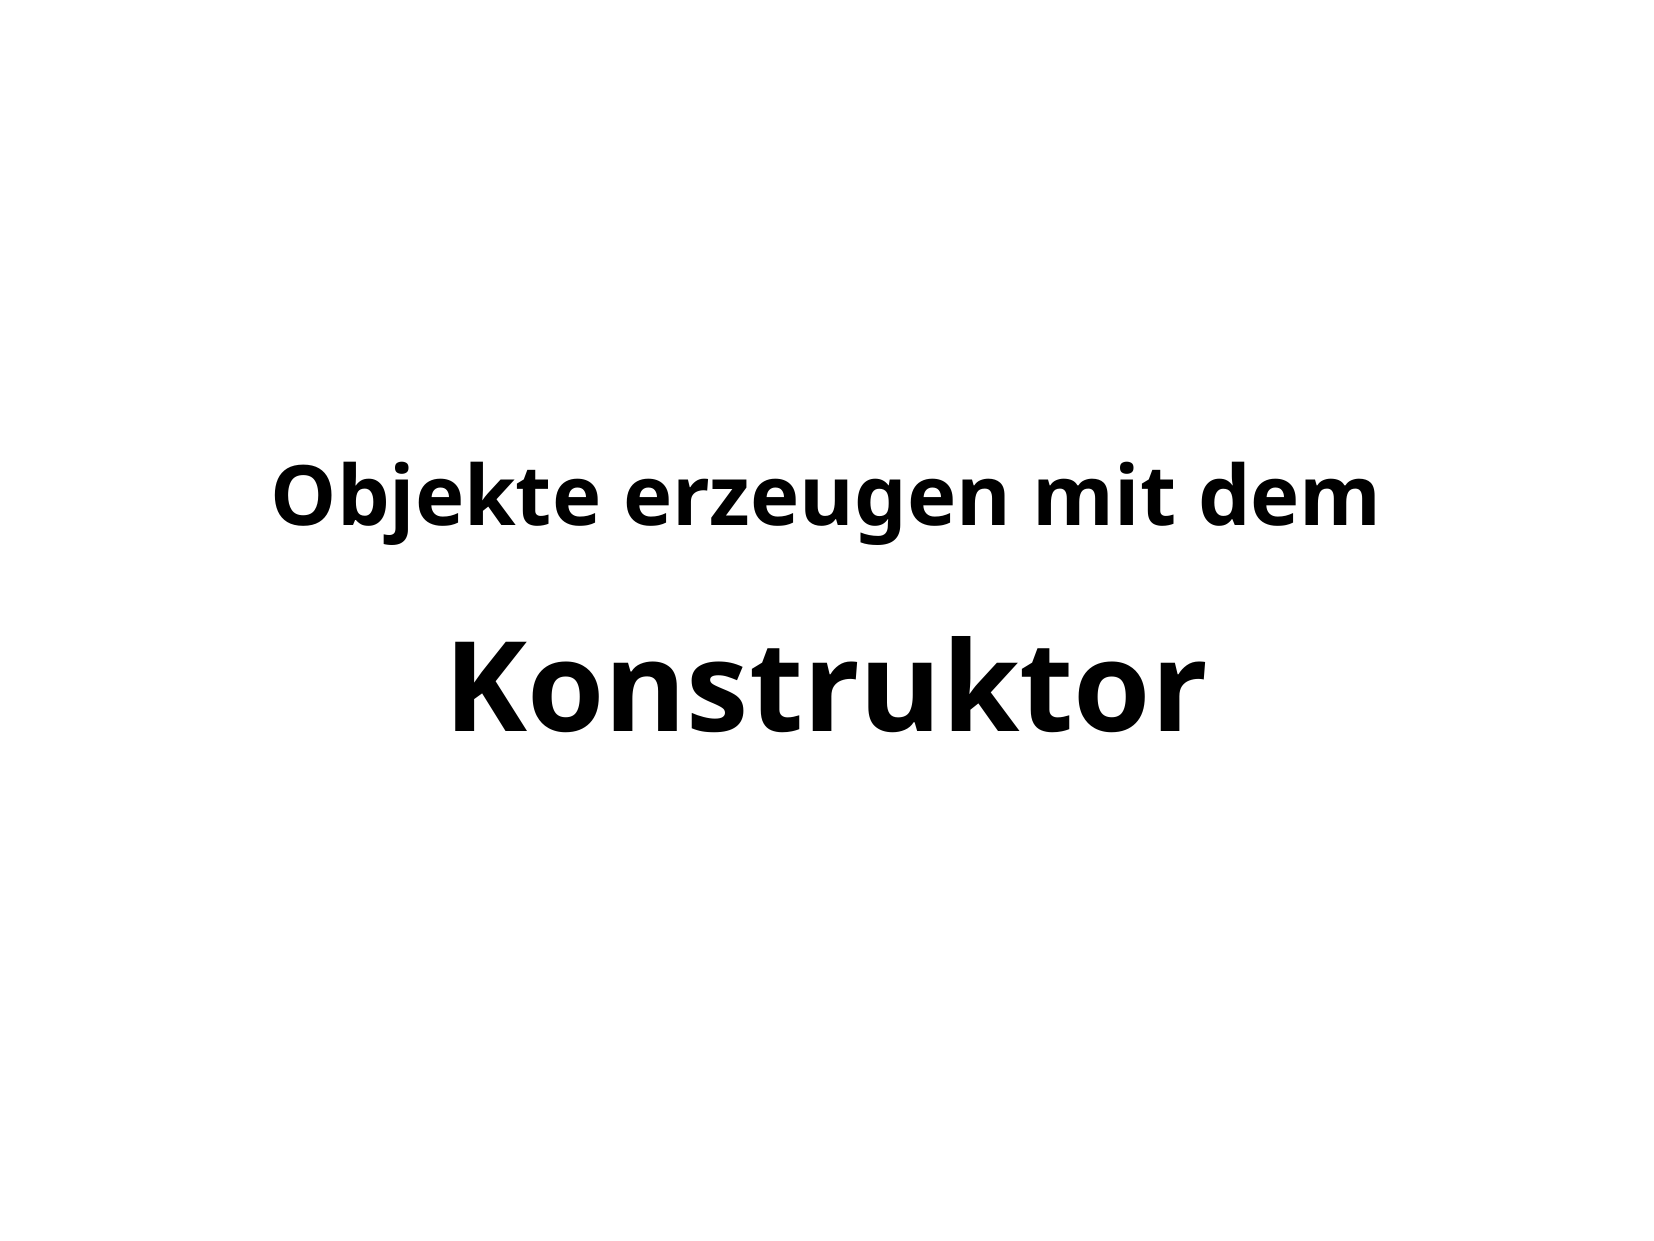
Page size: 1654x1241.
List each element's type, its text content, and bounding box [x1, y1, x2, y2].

subtitle Objekte erzeugen mit dem Konstruktor [23, 82, 1630, 1123]
